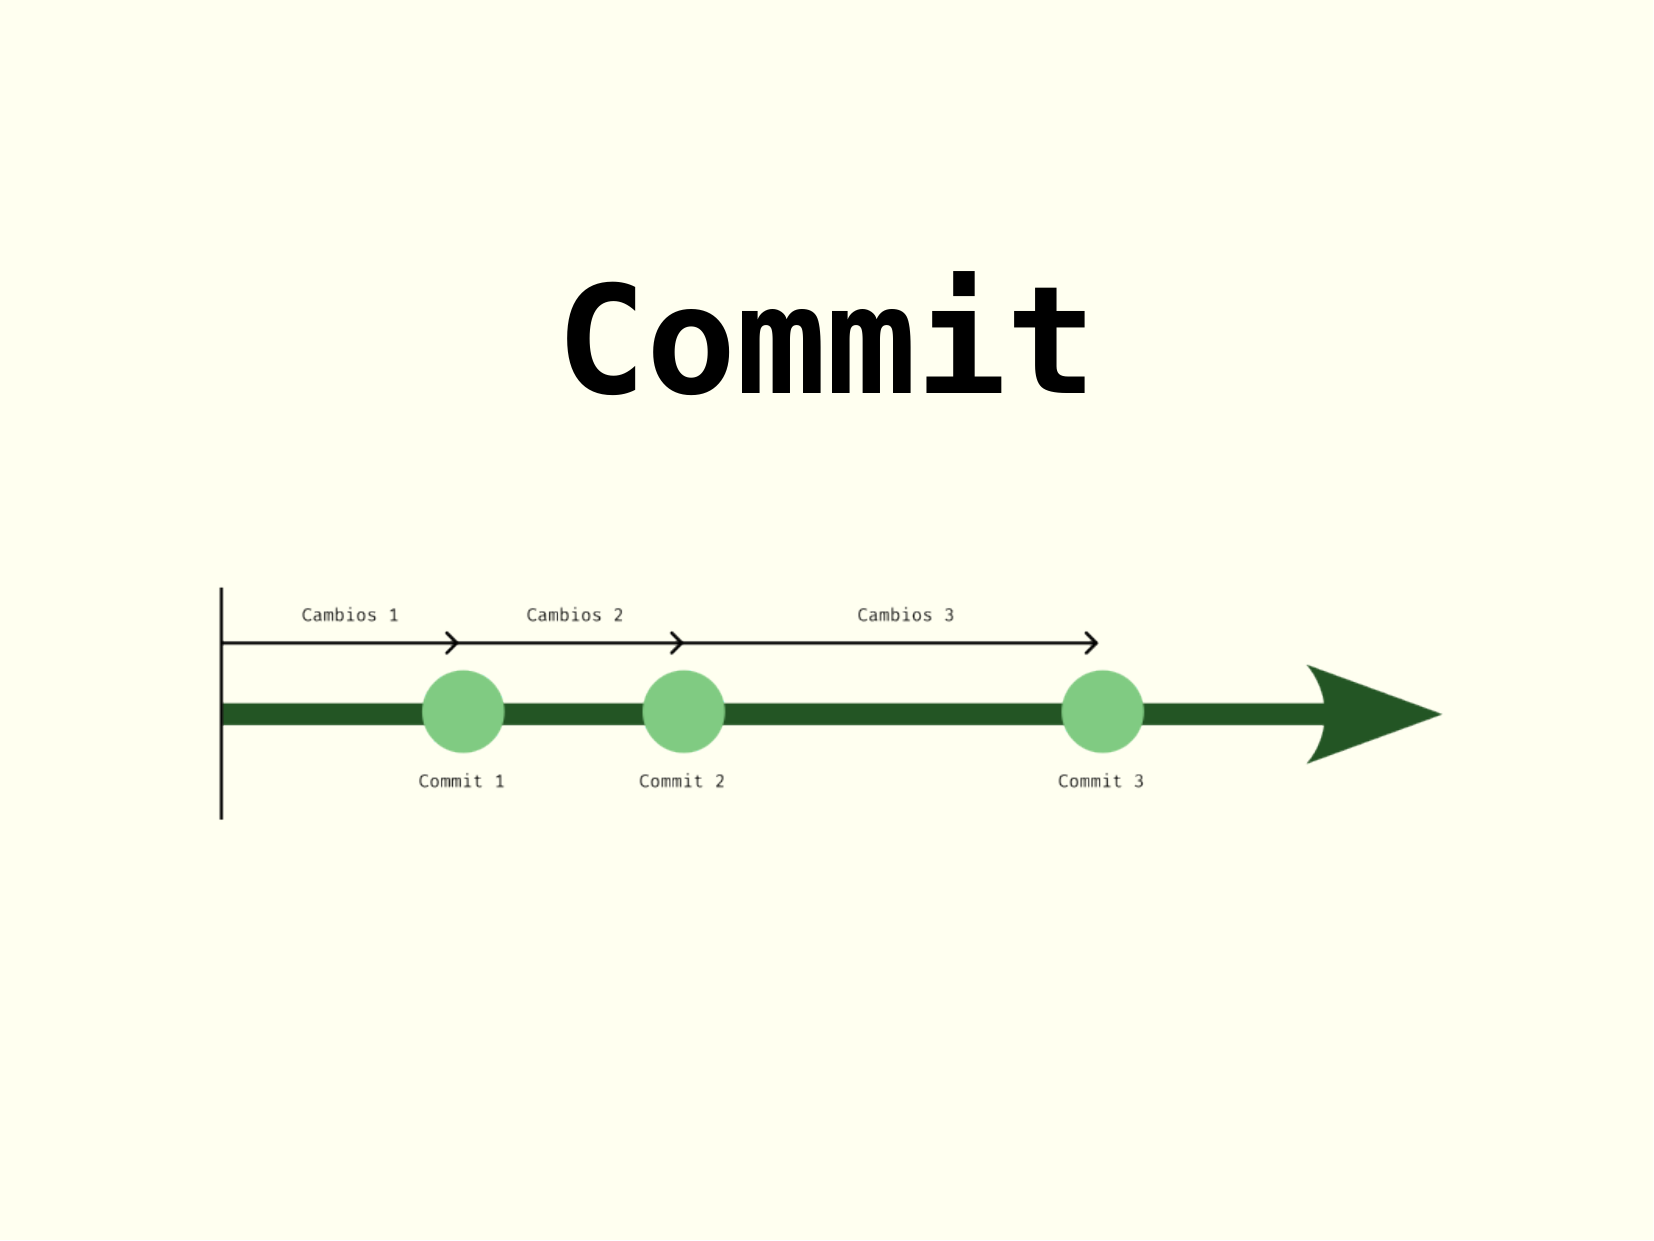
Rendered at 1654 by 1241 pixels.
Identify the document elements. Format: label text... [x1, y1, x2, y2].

subtitle Commit [82, 49, 1571, 635]
picture [213, 566, 1454, 845]
